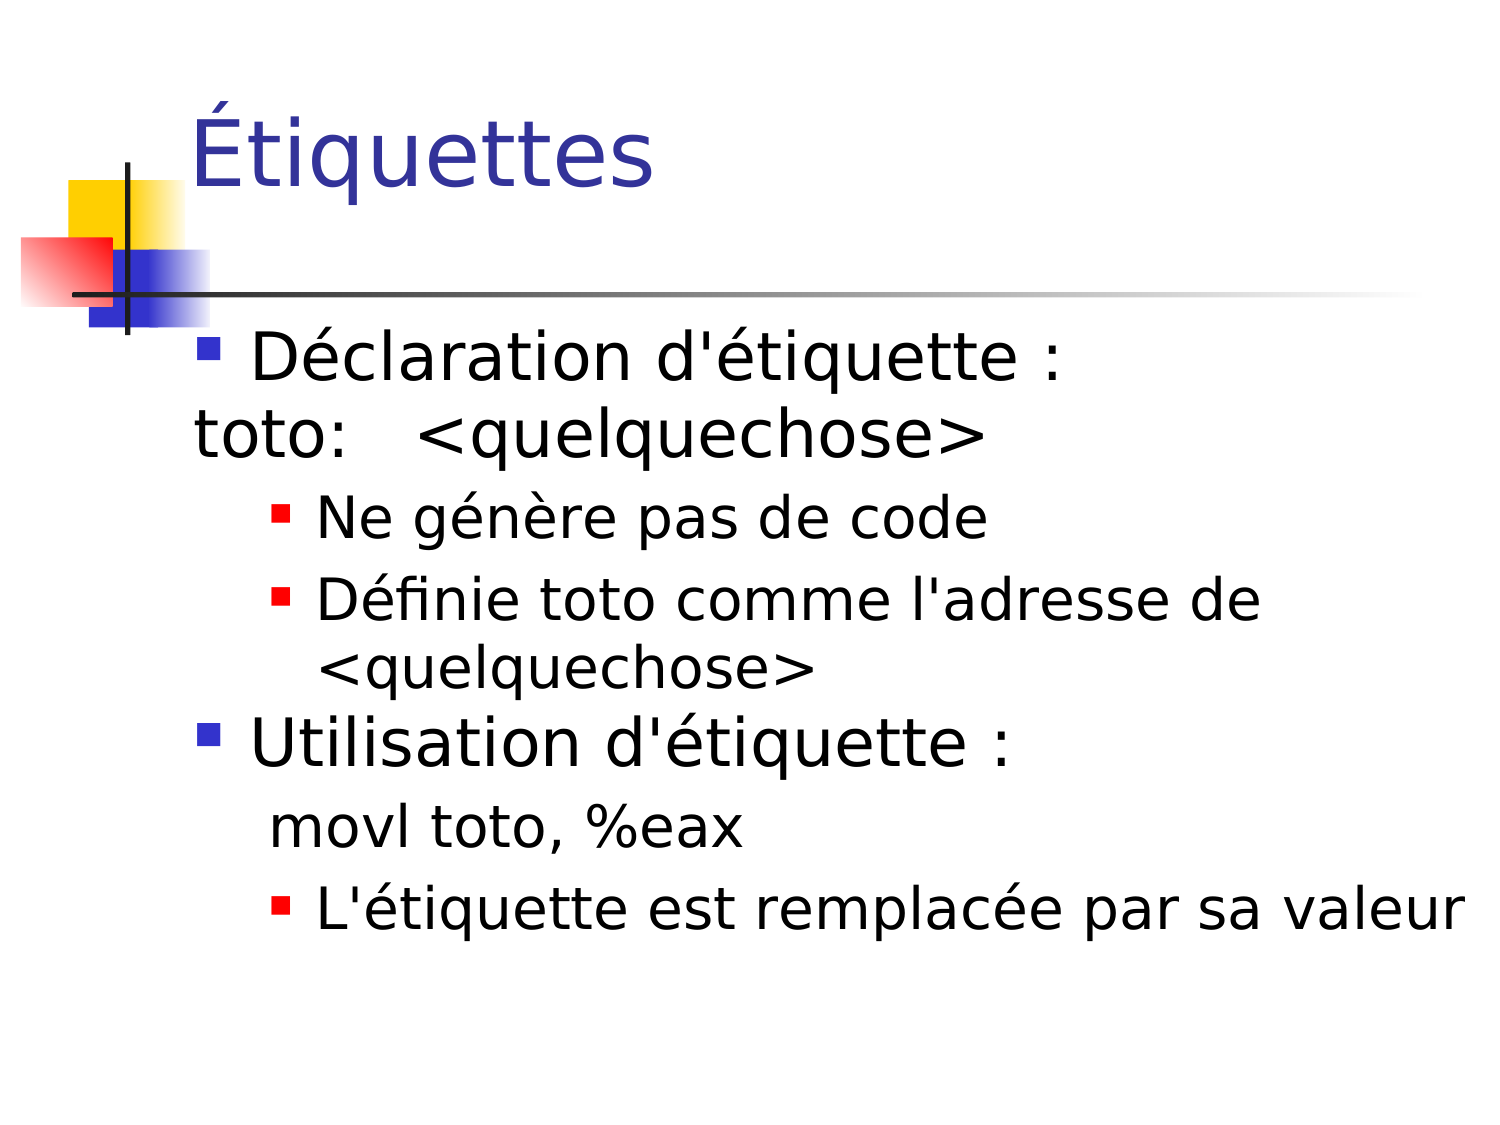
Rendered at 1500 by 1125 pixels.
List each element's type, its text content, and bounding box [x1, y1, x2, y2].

list Déclaration d'étiquette : toto: <quelquechose> Ne génère pas de code Définie toto comme l'adresse de <quelquechose> Utilisation d'étiquette : movl toto, %eax L'étiquette est remplacée par sa valeur [193, 330, 1469, 1006]
title Étiquettes [188, 35, 1467, 275]
